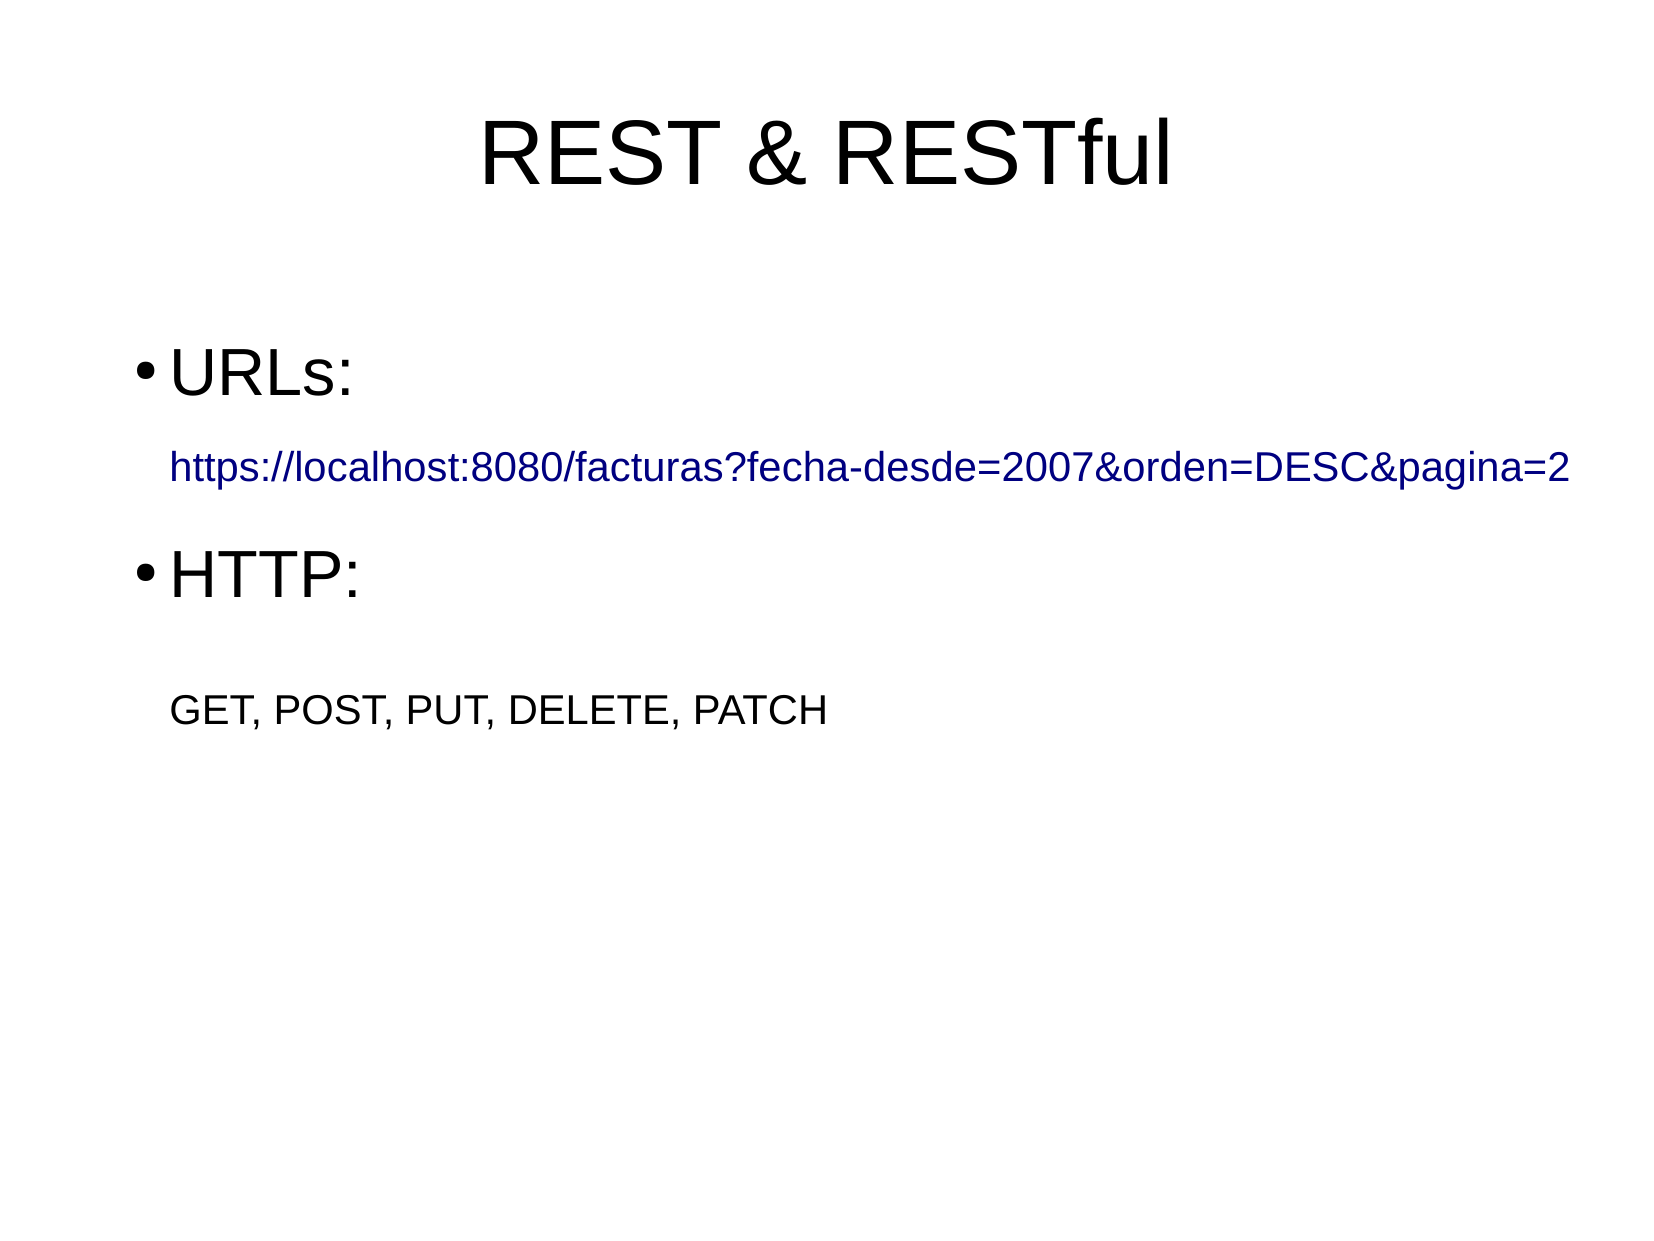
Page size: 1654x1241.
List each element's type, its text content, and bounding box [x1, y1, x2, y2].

title REST & RESTful [82, 49, 1571, 257]
subtitle URLs: https://localhost:8080/facturas?fecha-desde=2007&orden=DESC&pagina=2 HTTP: GET, POST, PUT, DELETE, PATCH [133, 334, 1623, 1054]
